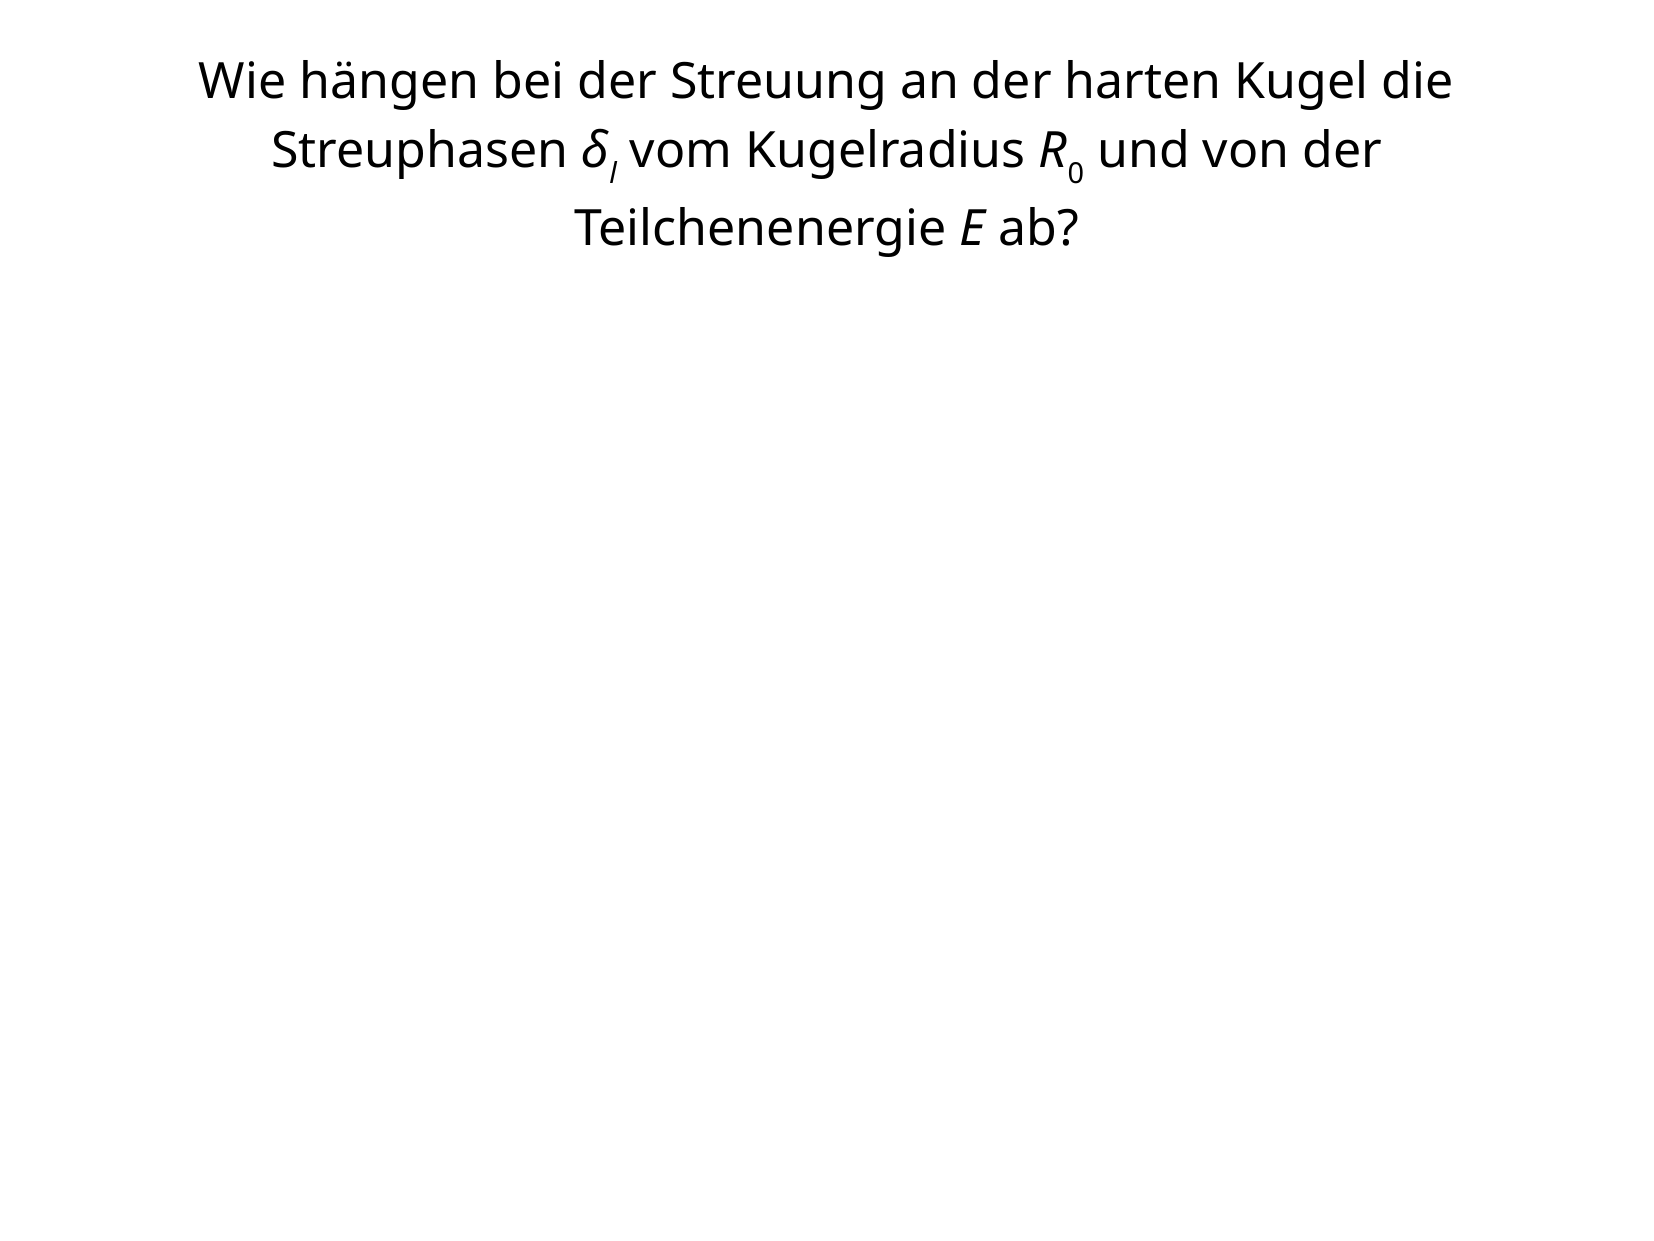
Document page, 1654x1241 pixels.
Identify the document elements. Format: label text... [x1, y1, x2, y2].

title Wie hängen bei der Streuung an der harten Kugel die Streuphasen δl vom Kugelradius R0 und von der Teilchenenergie E ab? [82, 49, 1571, 257]
